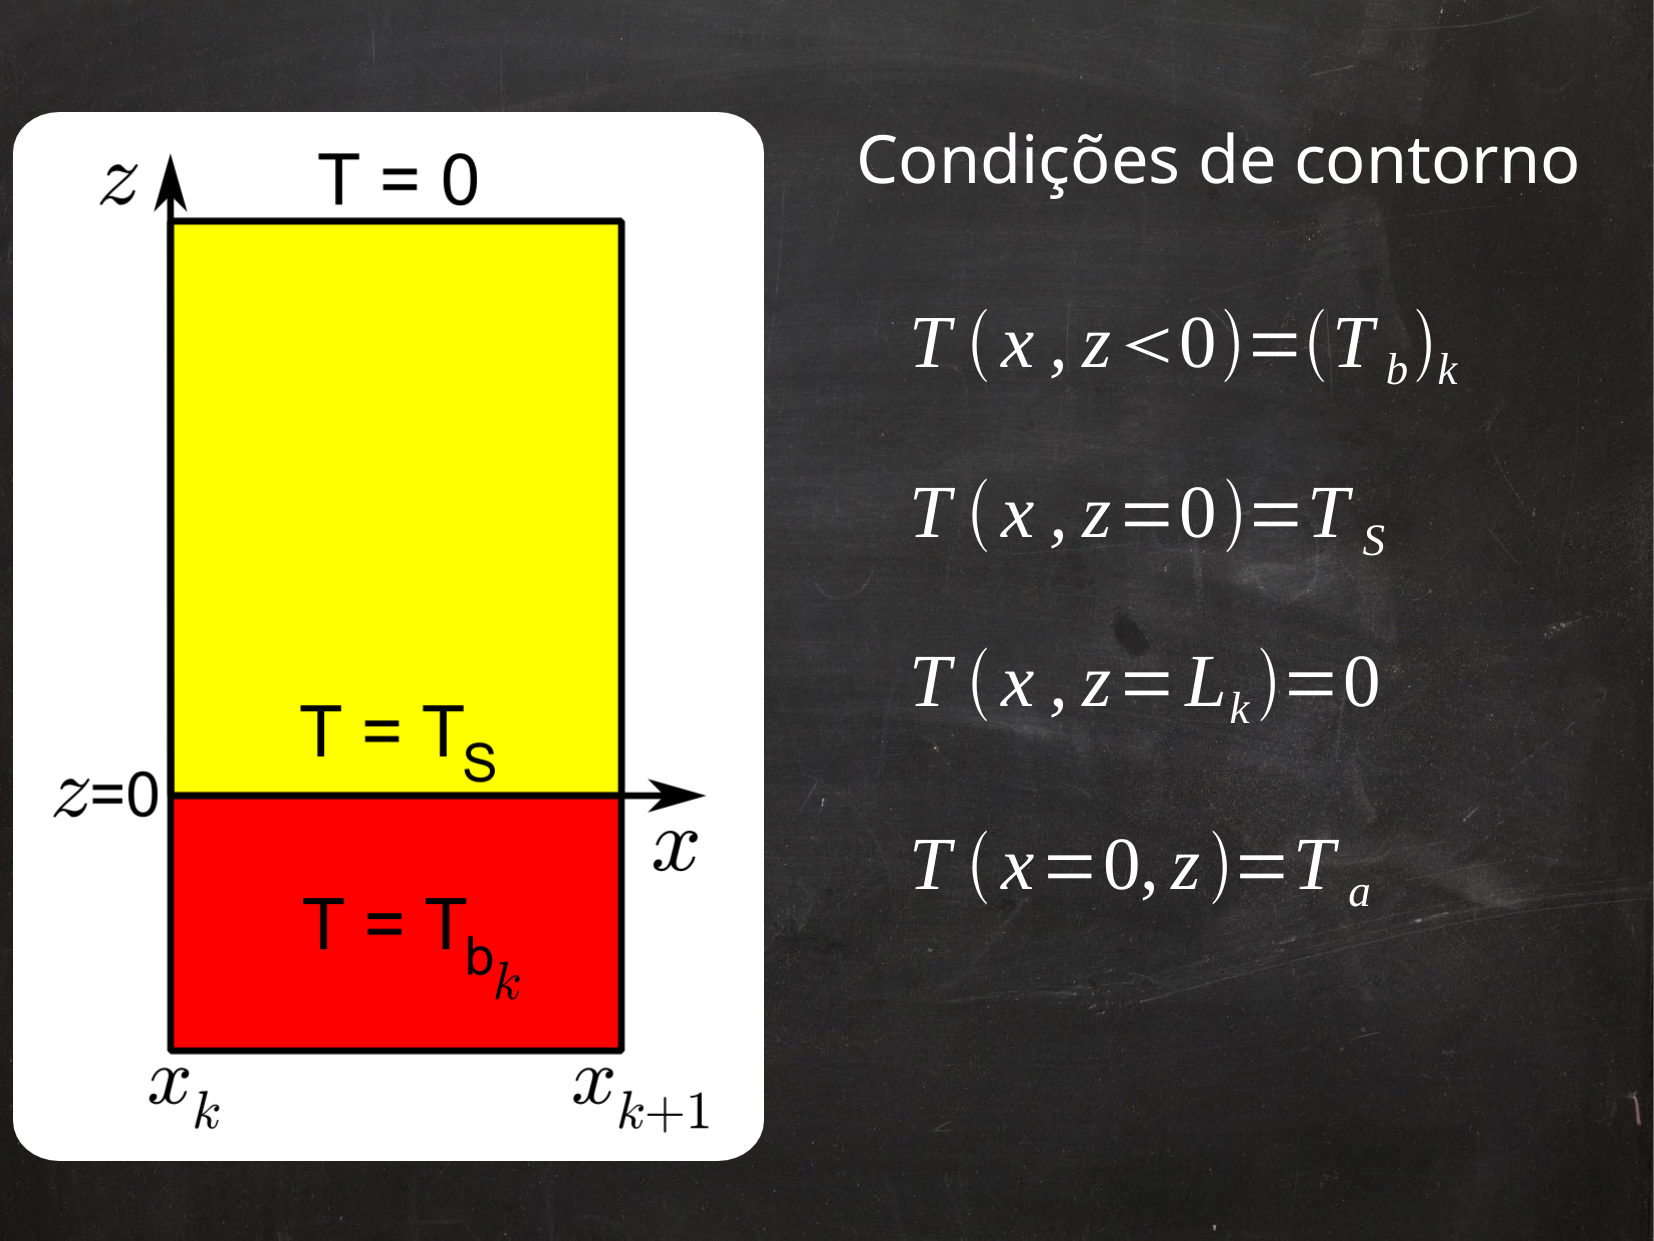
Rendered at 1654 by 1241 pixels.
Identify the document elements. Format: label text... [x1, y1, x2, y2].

picture [0, 0, 1654, 1241]
chart [903, 821, 1376, 916]
chart [903, 639, 1388, 734]
list Condições de contorno [802, 112, 1637, 226]
chart [903, 300, 1463, 394]
chart [903, 470, 1391, 565]
